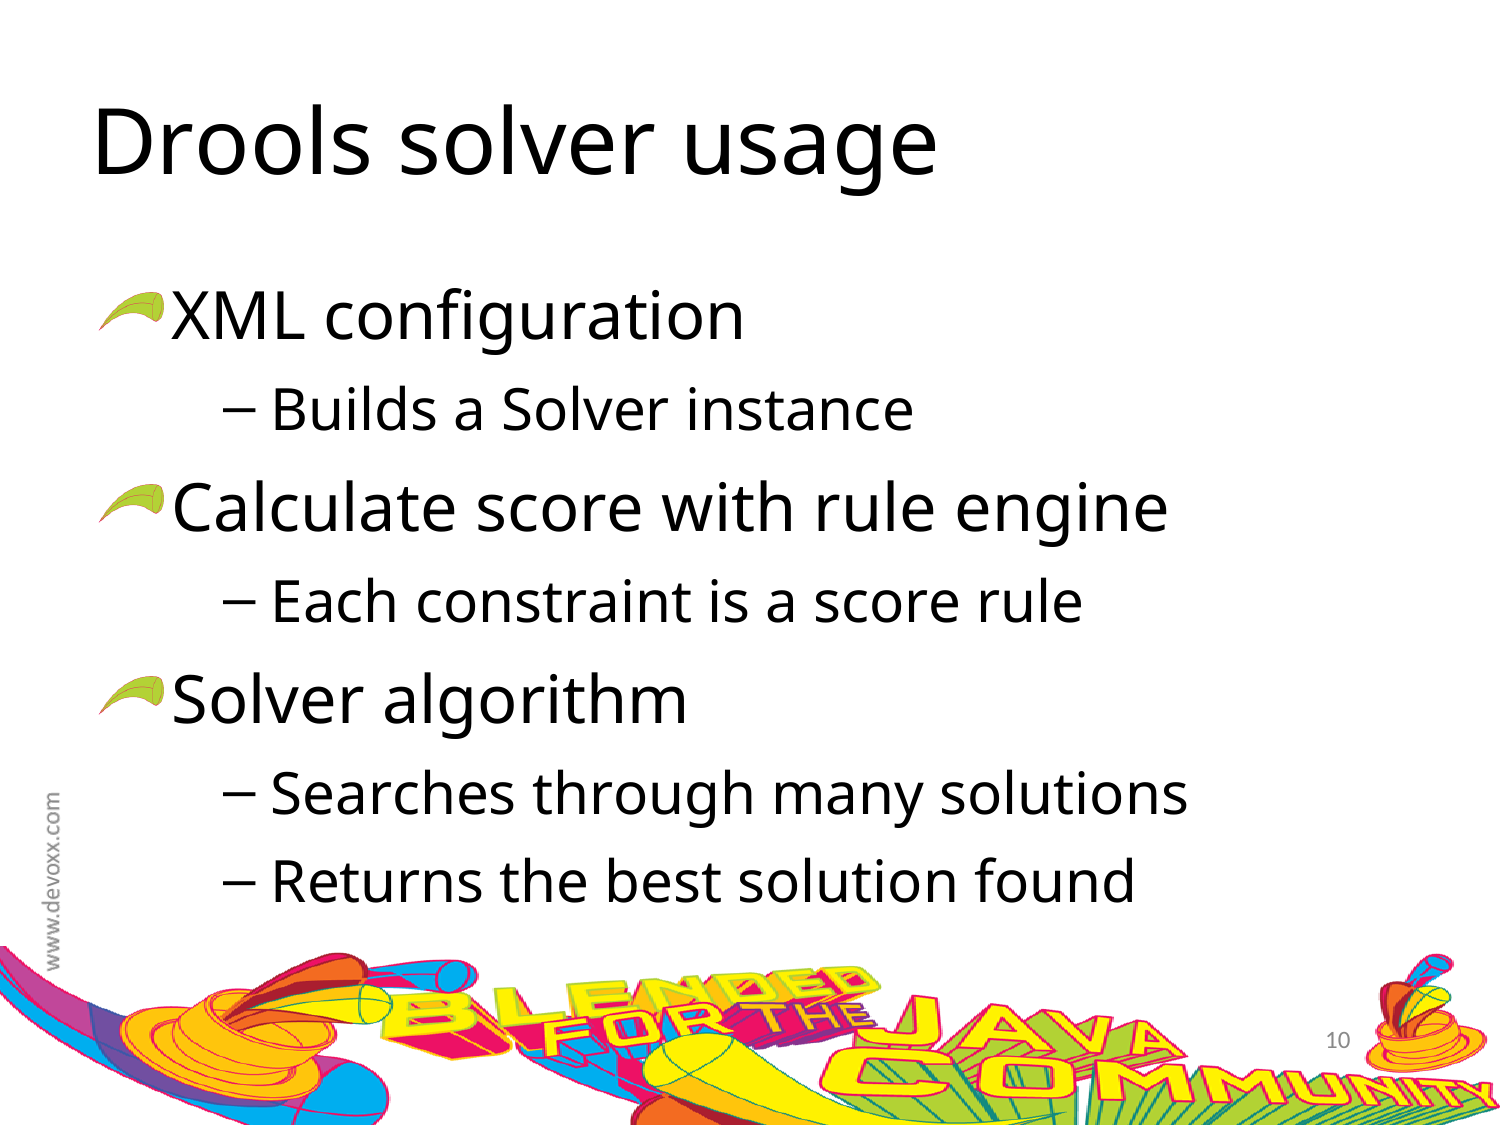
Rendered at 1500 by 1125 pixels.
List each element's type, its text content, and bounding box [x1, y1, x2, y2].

picture [0, 757, 1500, 1125]
title Drools solver usage [75, 45, 1426, 233]
list XML configuration Builds a Solver instance Calculate score with rule engine Each constraint is a score rule Solver algorithm Searches through many solutions Returns the best solution found [75, 262, 1426, 905]
